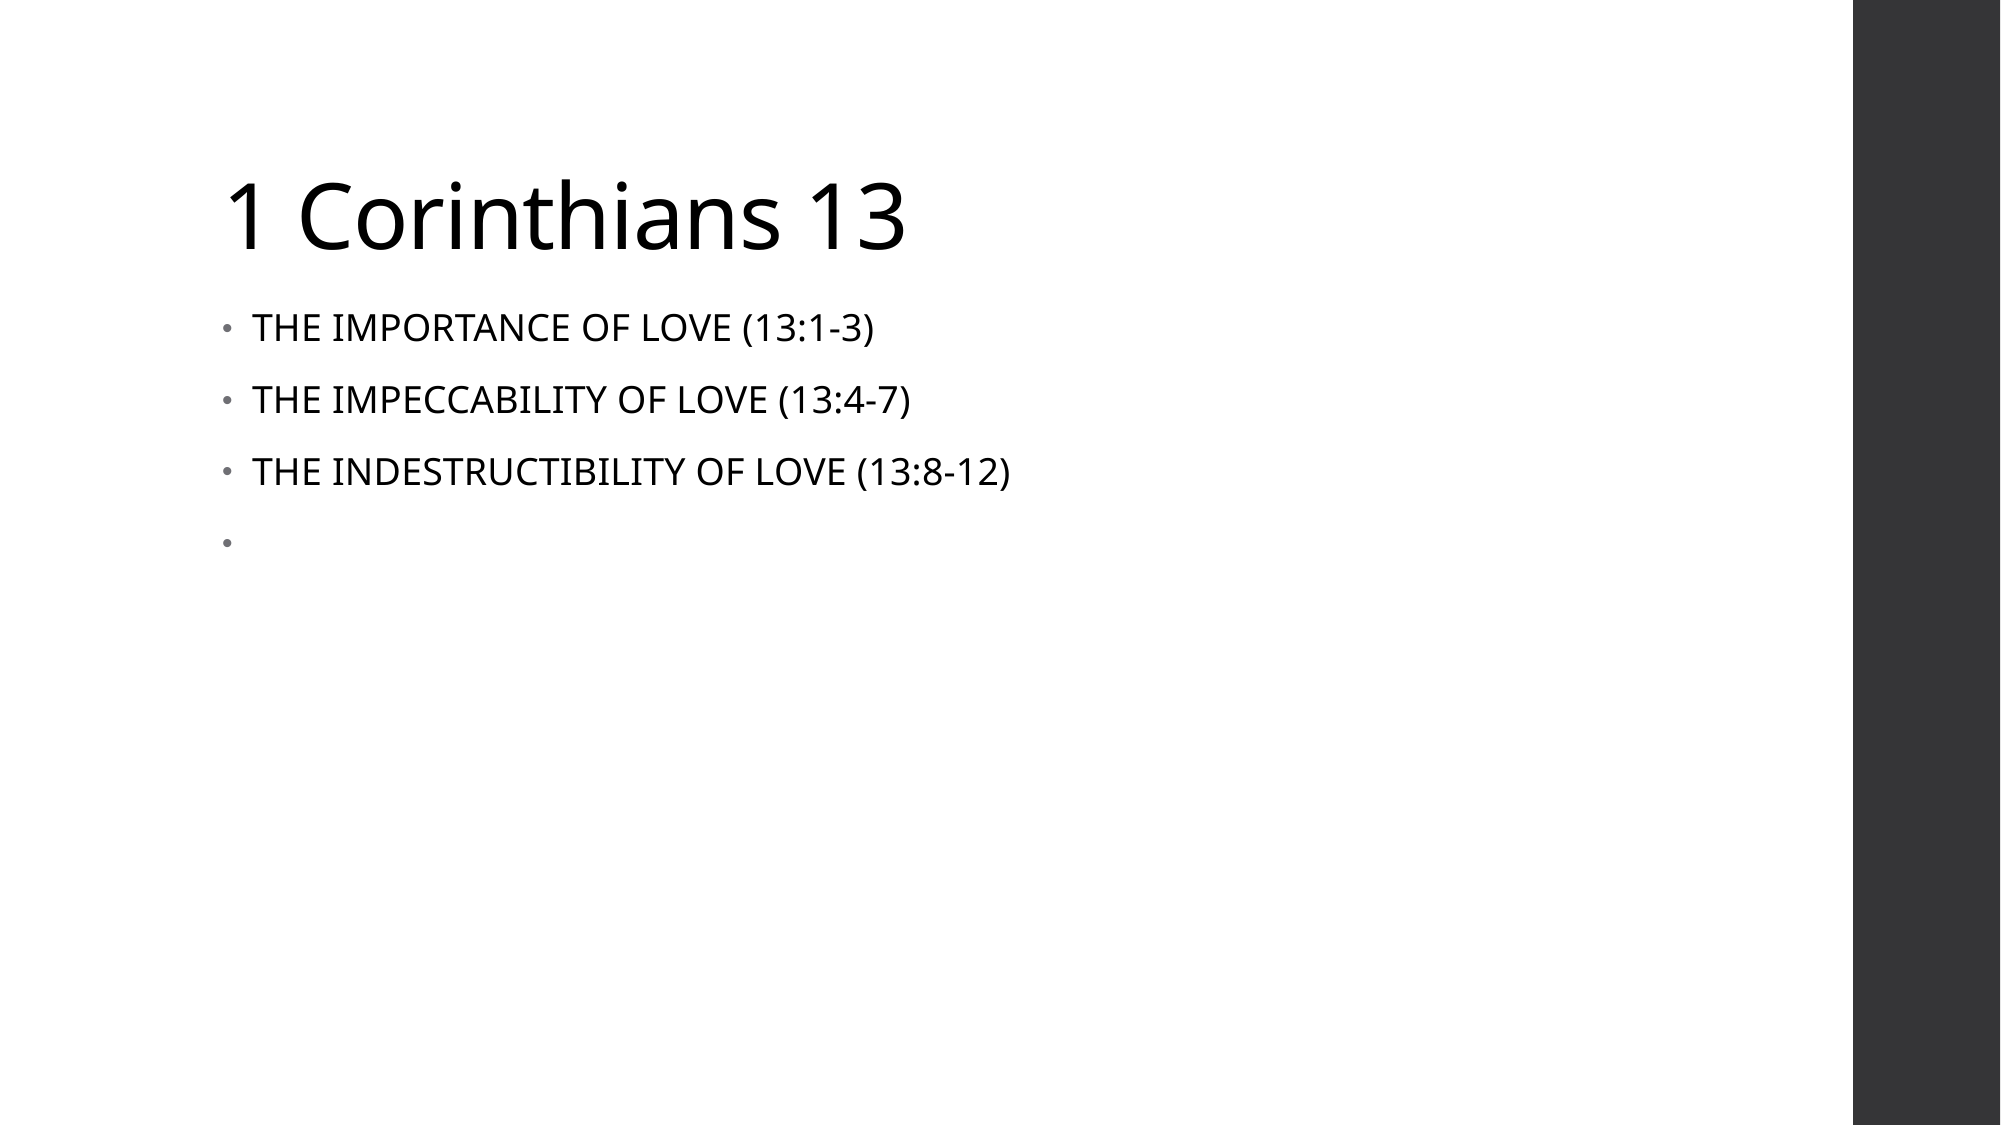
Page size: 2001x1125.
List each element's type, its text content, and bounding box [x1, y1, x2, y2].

list THE IMPORTANCE OF LOVE (13:1-3) THE IMPECCABILITY OF LOVE (13:4-7) THE INDESTRUCTIBILITY OF LOVE (13:8-12) [206, 299, 1617, 1014]
title 1 Corinthians 13 [206, 60, 1797, 278]
